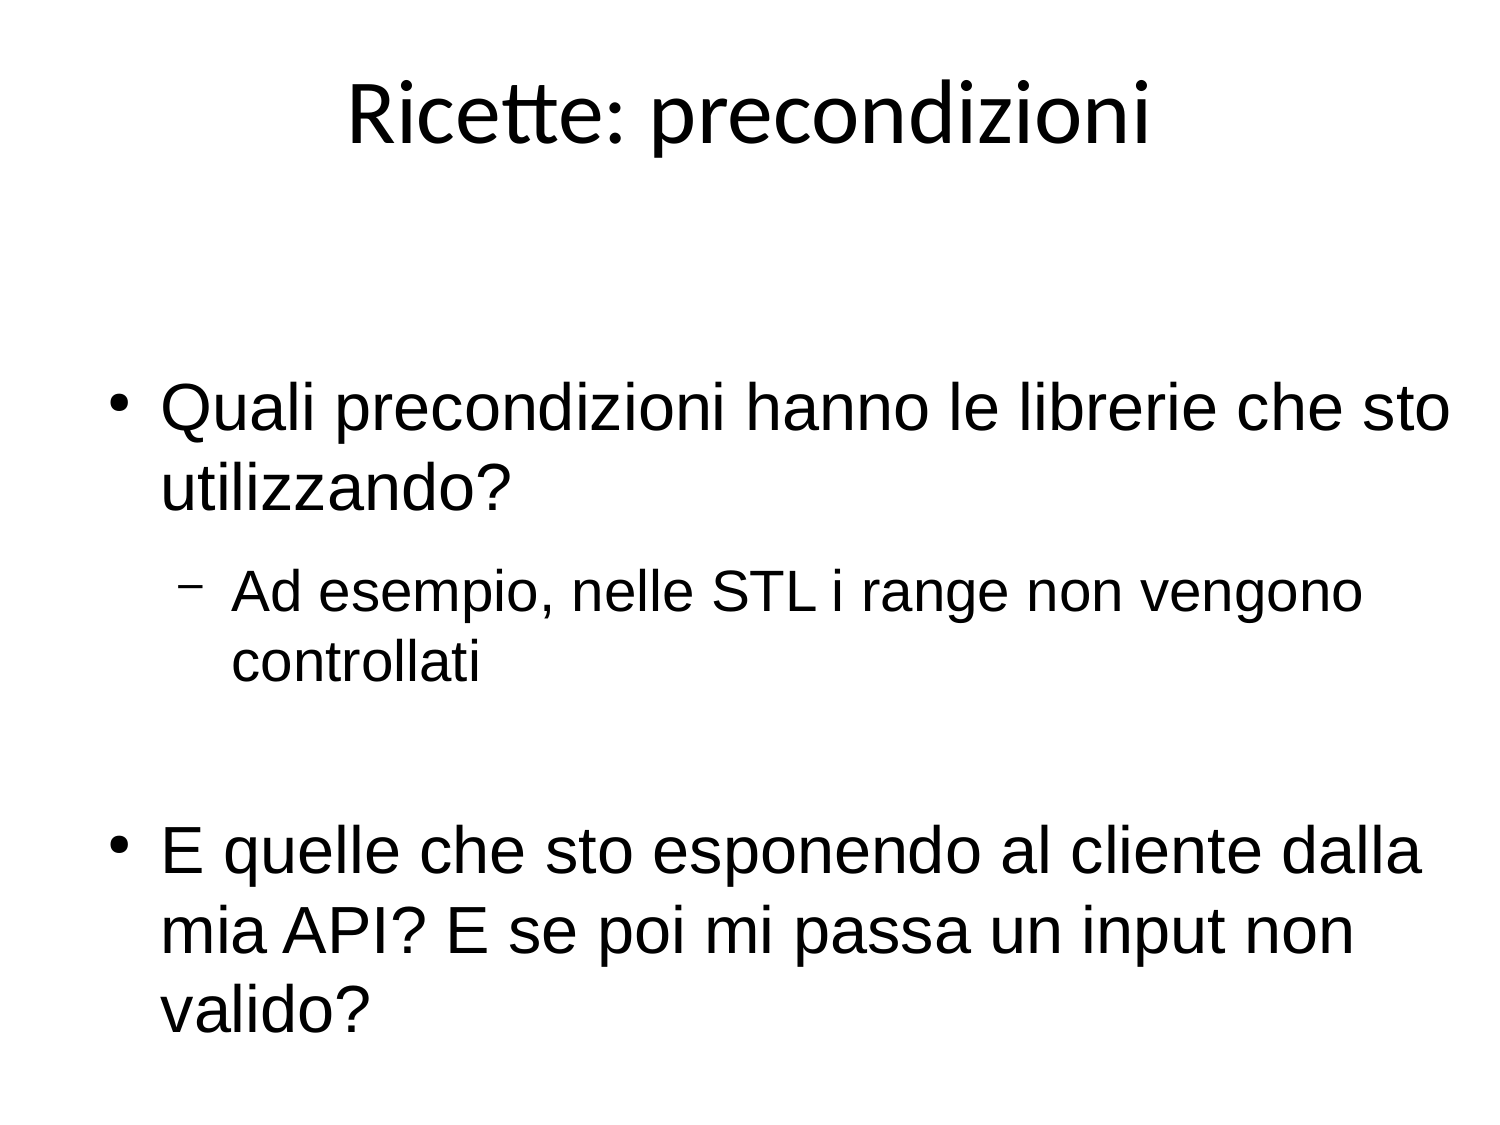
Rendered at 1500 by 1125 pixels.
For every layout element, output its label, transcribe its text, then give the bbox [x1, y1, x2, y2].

list Quali precondizioni hanno le librerie che sto utilizzando? Ad esempio, nelle STL i range non vengono controllati E quelle che sto esponendo al cliente dalla mia API? E se poi mi passa un input non valido? [74, 247, 1500, 990]
title Ricette: precondizioni [74, 44, 1425, 233]
